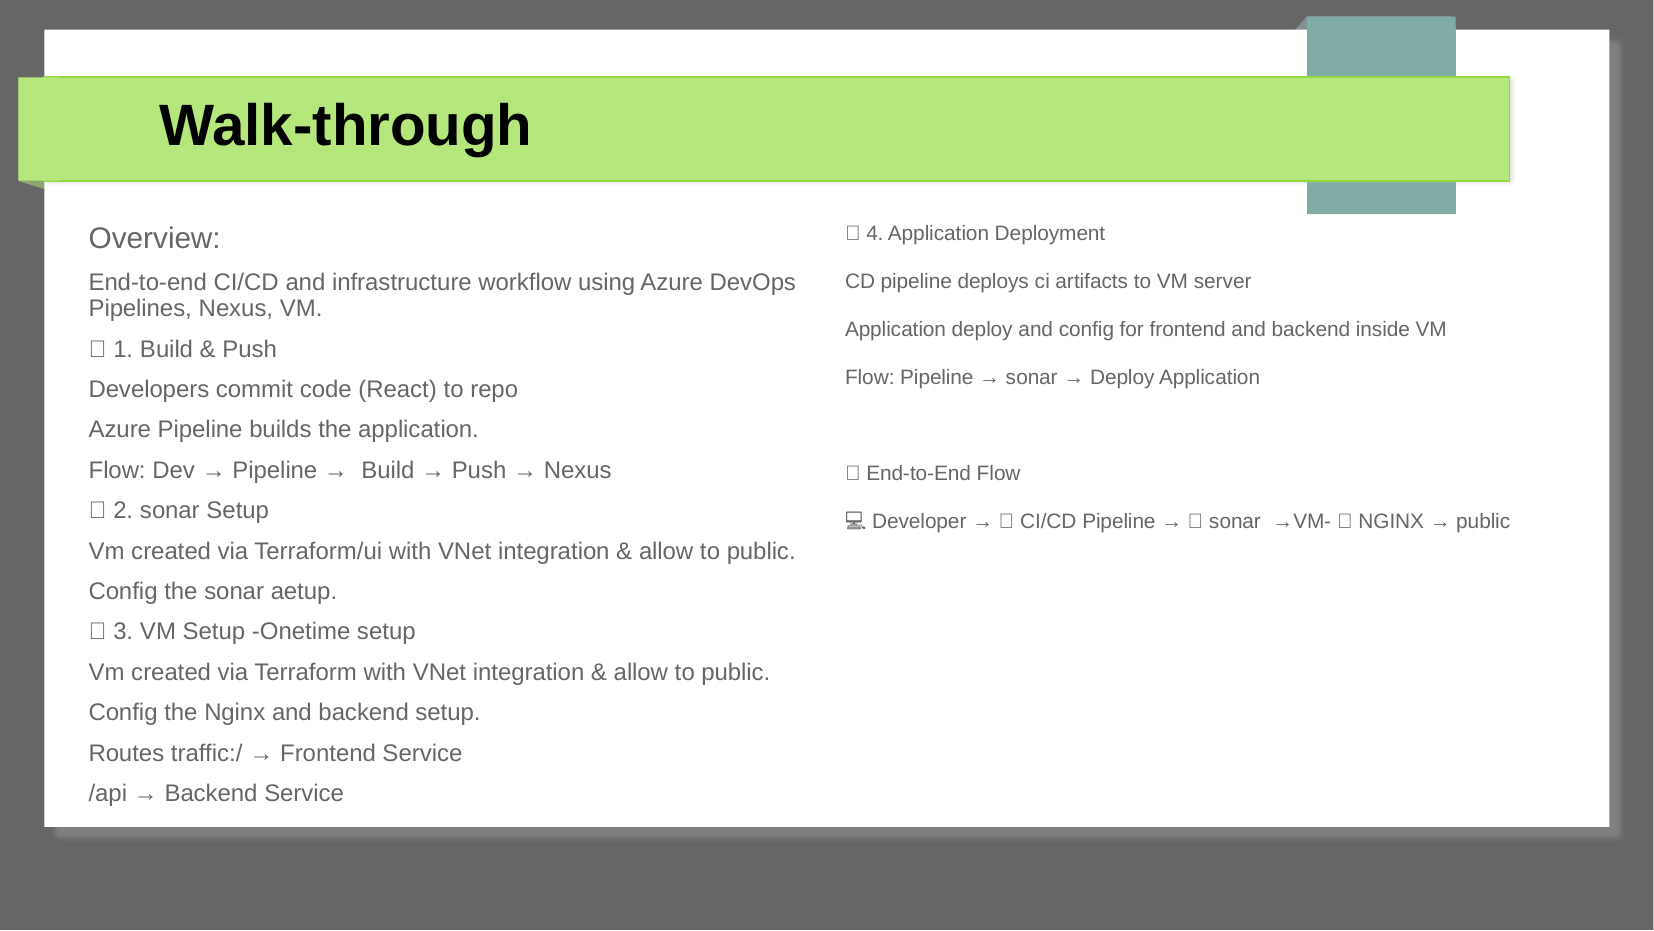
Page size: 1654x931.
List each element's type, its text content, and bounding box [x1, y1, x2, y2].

list 🔹 4. Application Deployment CD pipeline deploys ci artifacts to VM server Application deploy and config for frontend and backend inside VM Flow: Pipeline → sonar → Deploy Application 🔹 End-to-End Flow 💻 Developer → 🧱 CI/CD Pipeline → 🐳 sonar →VM- 🌐 NGINX → public [845, 221, 1566, 813]
title Walk-through [88, 73, 1506, 178]
list Overview: End-to-end CI/CD and infrastructure workflow using Azure DevOps Pipelines, Nexus, VM. 🔹 1. Build & Push Developers commit code (React) to repo Azure Pipeline builds the application. Flow: Dev → Pipeline → Build → Push → Nexus 🔹 2. sonar Setup Vm created via Terraform/ui with VNet integration & allow to public. Config the sonar aetup. 🔹 3. VM Setup -Onetime setup Vm created via Terraform with VNet integration & allow to public. Config the Nginx and backend setup. Routes traffic:/ → Frontend Service /api → Backend Service [88, 221, 809, 813]
